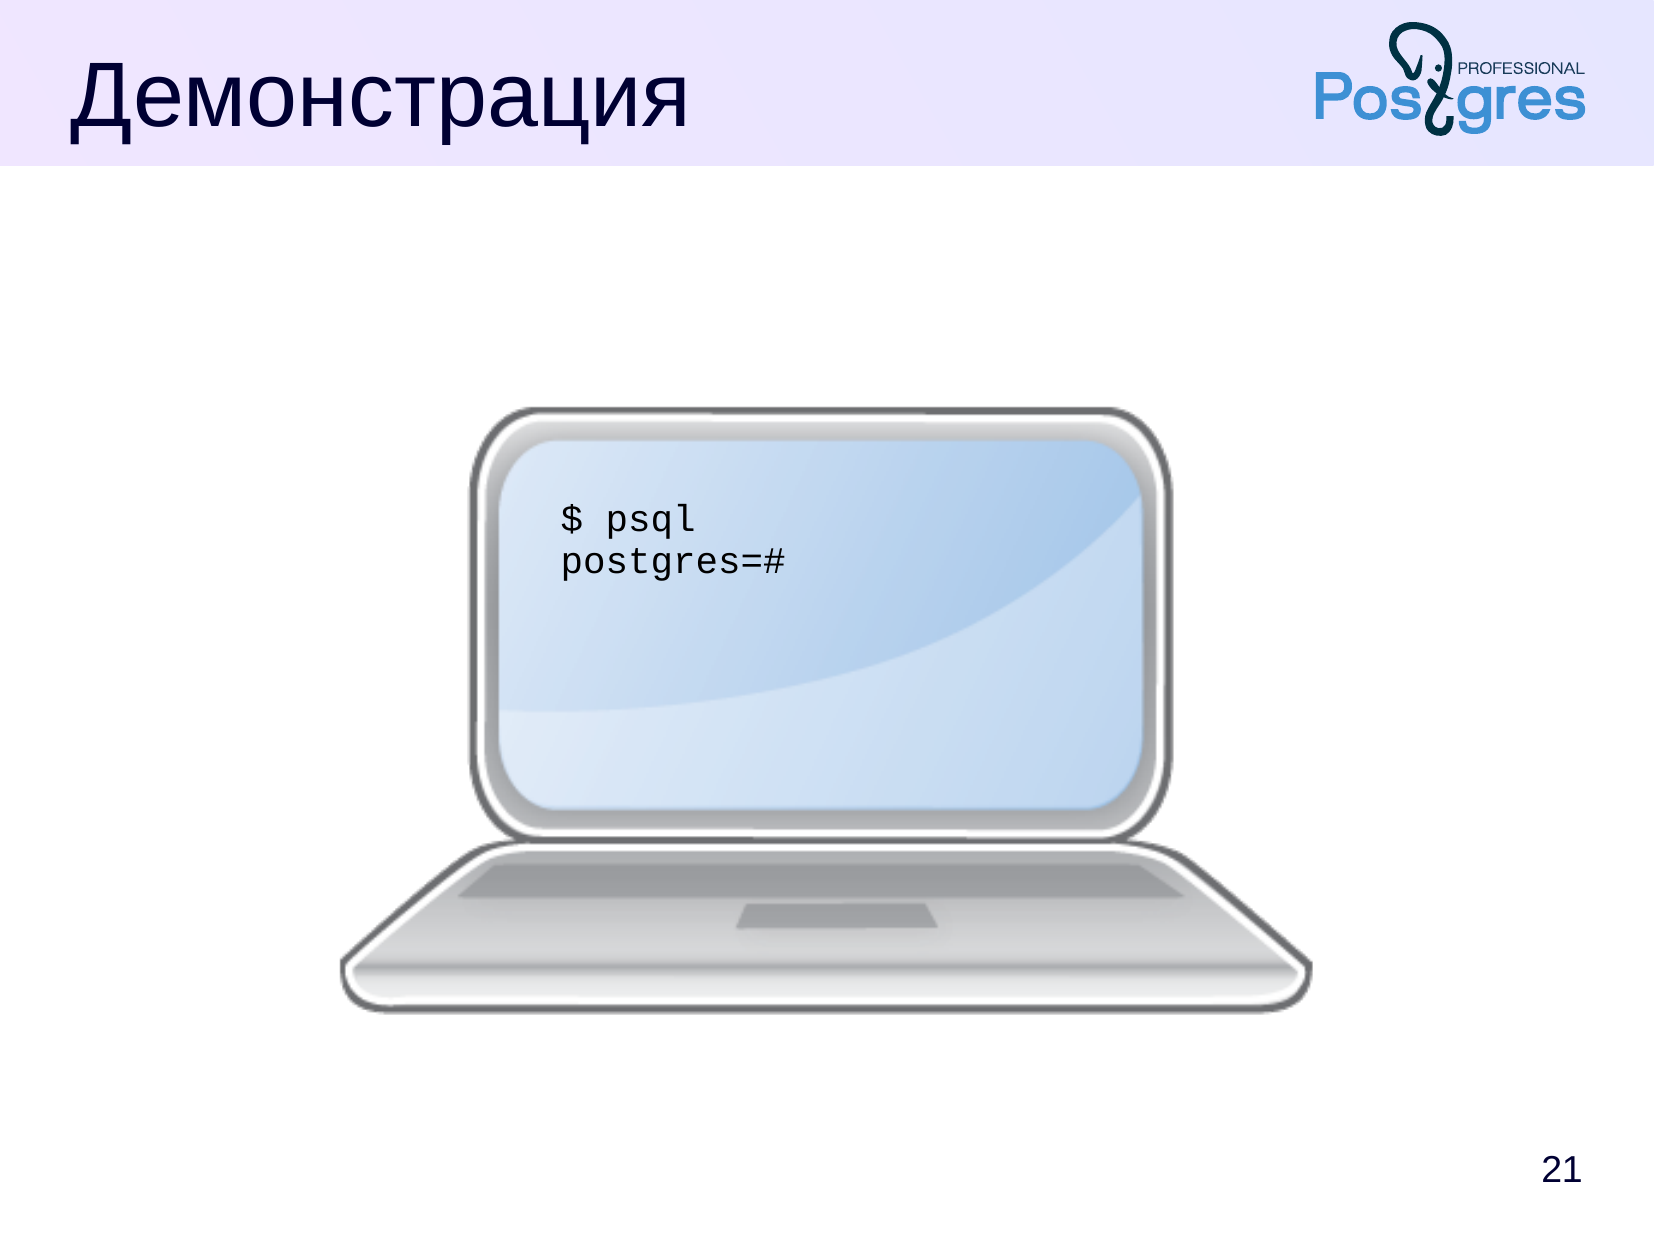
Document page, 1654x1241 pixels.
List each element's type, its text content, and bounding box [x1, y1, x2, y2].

picture [298, 365, 1356, 1058]
title Демонстрация [70, 43, 1241, 147]
